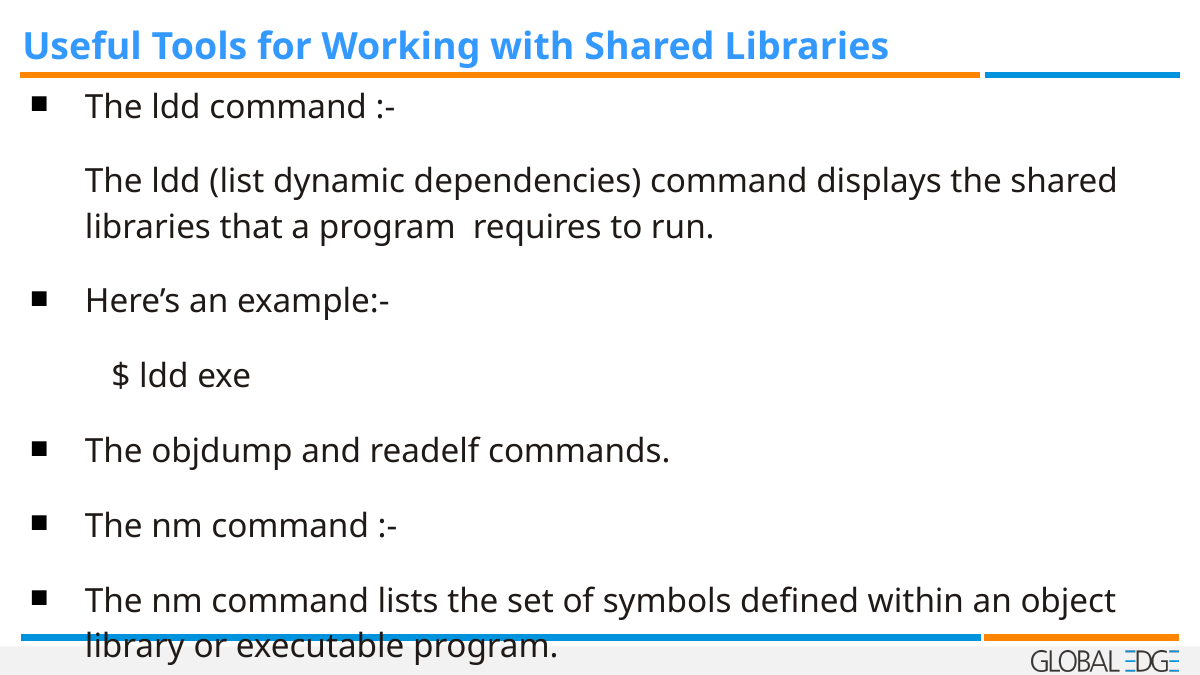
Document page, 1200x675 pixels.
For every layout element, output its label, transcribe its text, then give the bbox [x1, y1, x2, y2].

title Useful Tools for Working with Shared Libraries [12, 18, 1088, 71]
picture [1031, 650, 1179, 672]
list The ldd command :- The ldd (list dynamic dependencies) command displays the shared libraries that a program requires to run. Here’s an example:- $ ldd exe The objdump and readelf commands. The nm command :- The nm command lists the set of symbols defined within an object library or executable program. [14, 82, 1139, 668]
